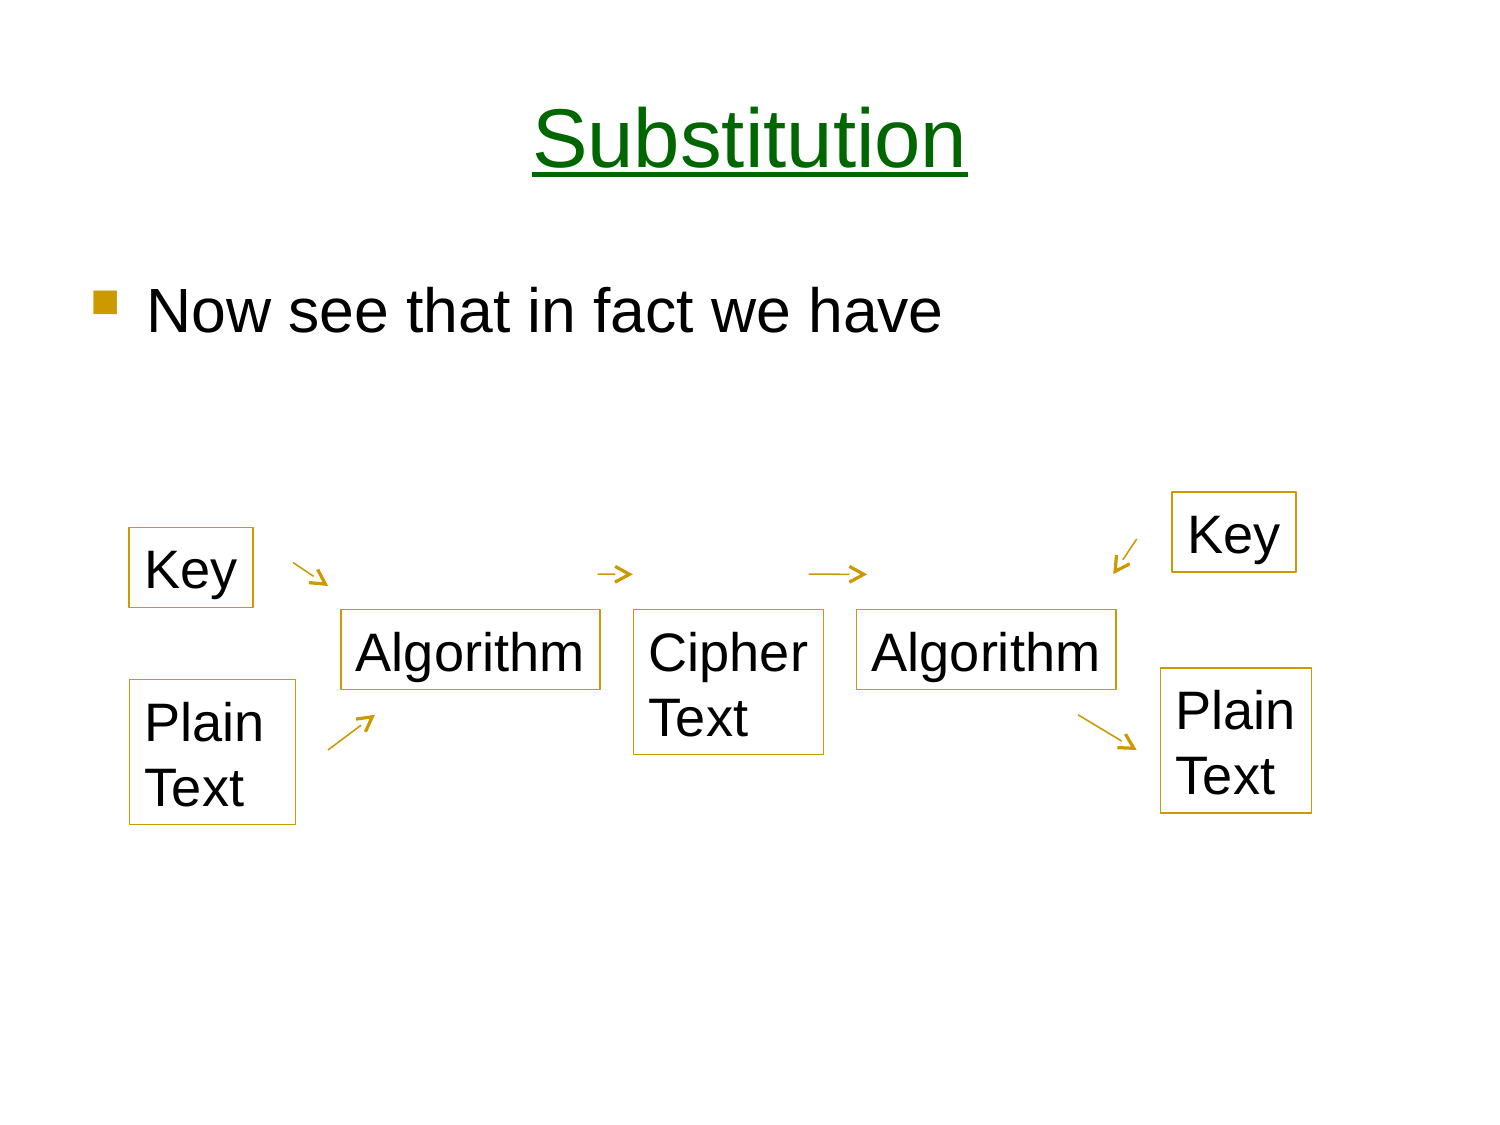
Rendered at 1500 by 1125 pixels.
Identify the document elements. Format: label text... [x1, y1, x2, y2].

text_box Algorithm [340, 609, 601, 690]
text_box Key [1172, 492, 1297, 573]
text_box Key [129, 527, 254, 608]
text_box Cipher Text [633, 609, 824, 755]
text_box Plain Text [129, 679, 296, 825]
text_box Algorithm [856, 609, 1116, 690]
text_box Plain Text [1160, 667, 1312, 813]
title Substitution [75, 88, 1425, 190]
list Now see that in fact we have [75, 262, 1430, 387]
